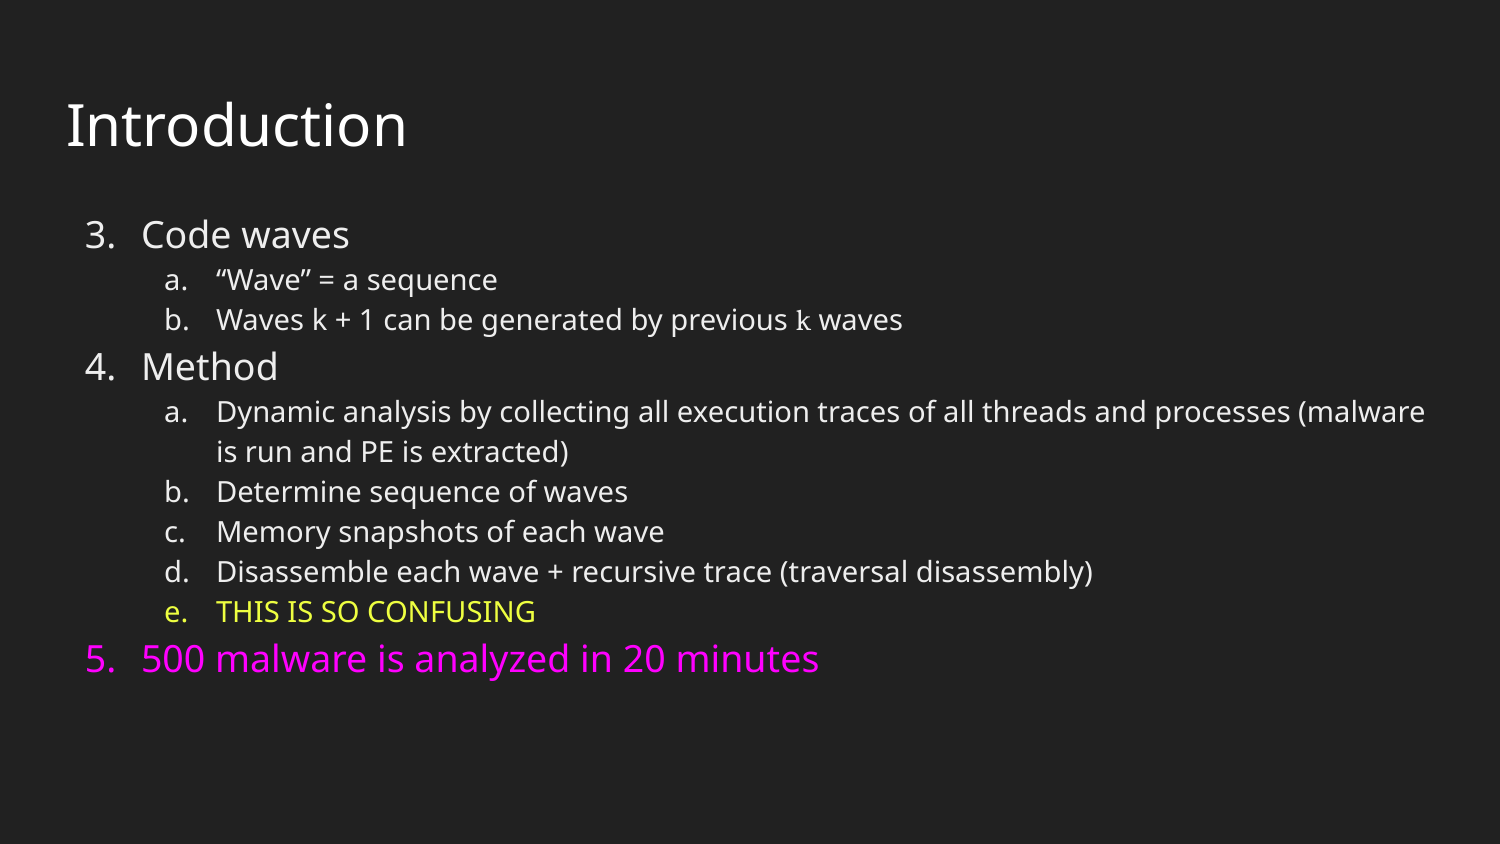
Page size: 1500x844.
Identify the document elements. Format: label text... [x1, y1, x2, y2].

title Introduction [51, 72, 1449, 167]
list Code waves “Wave” = a sequence Waves k + 1 can be generated by previous k waves Method Dynamic analysis by collecting all execution traces of all threads and processes (malware is run and PE is extracted) Determine sequence of waves Memory snapshots of each wave Disassemble each wave + recursive trace (traversal disassembly) THIS IS SO CONFUSING 500 malware is analyzed in 20 minutes [51, 189, 1449, 750]
